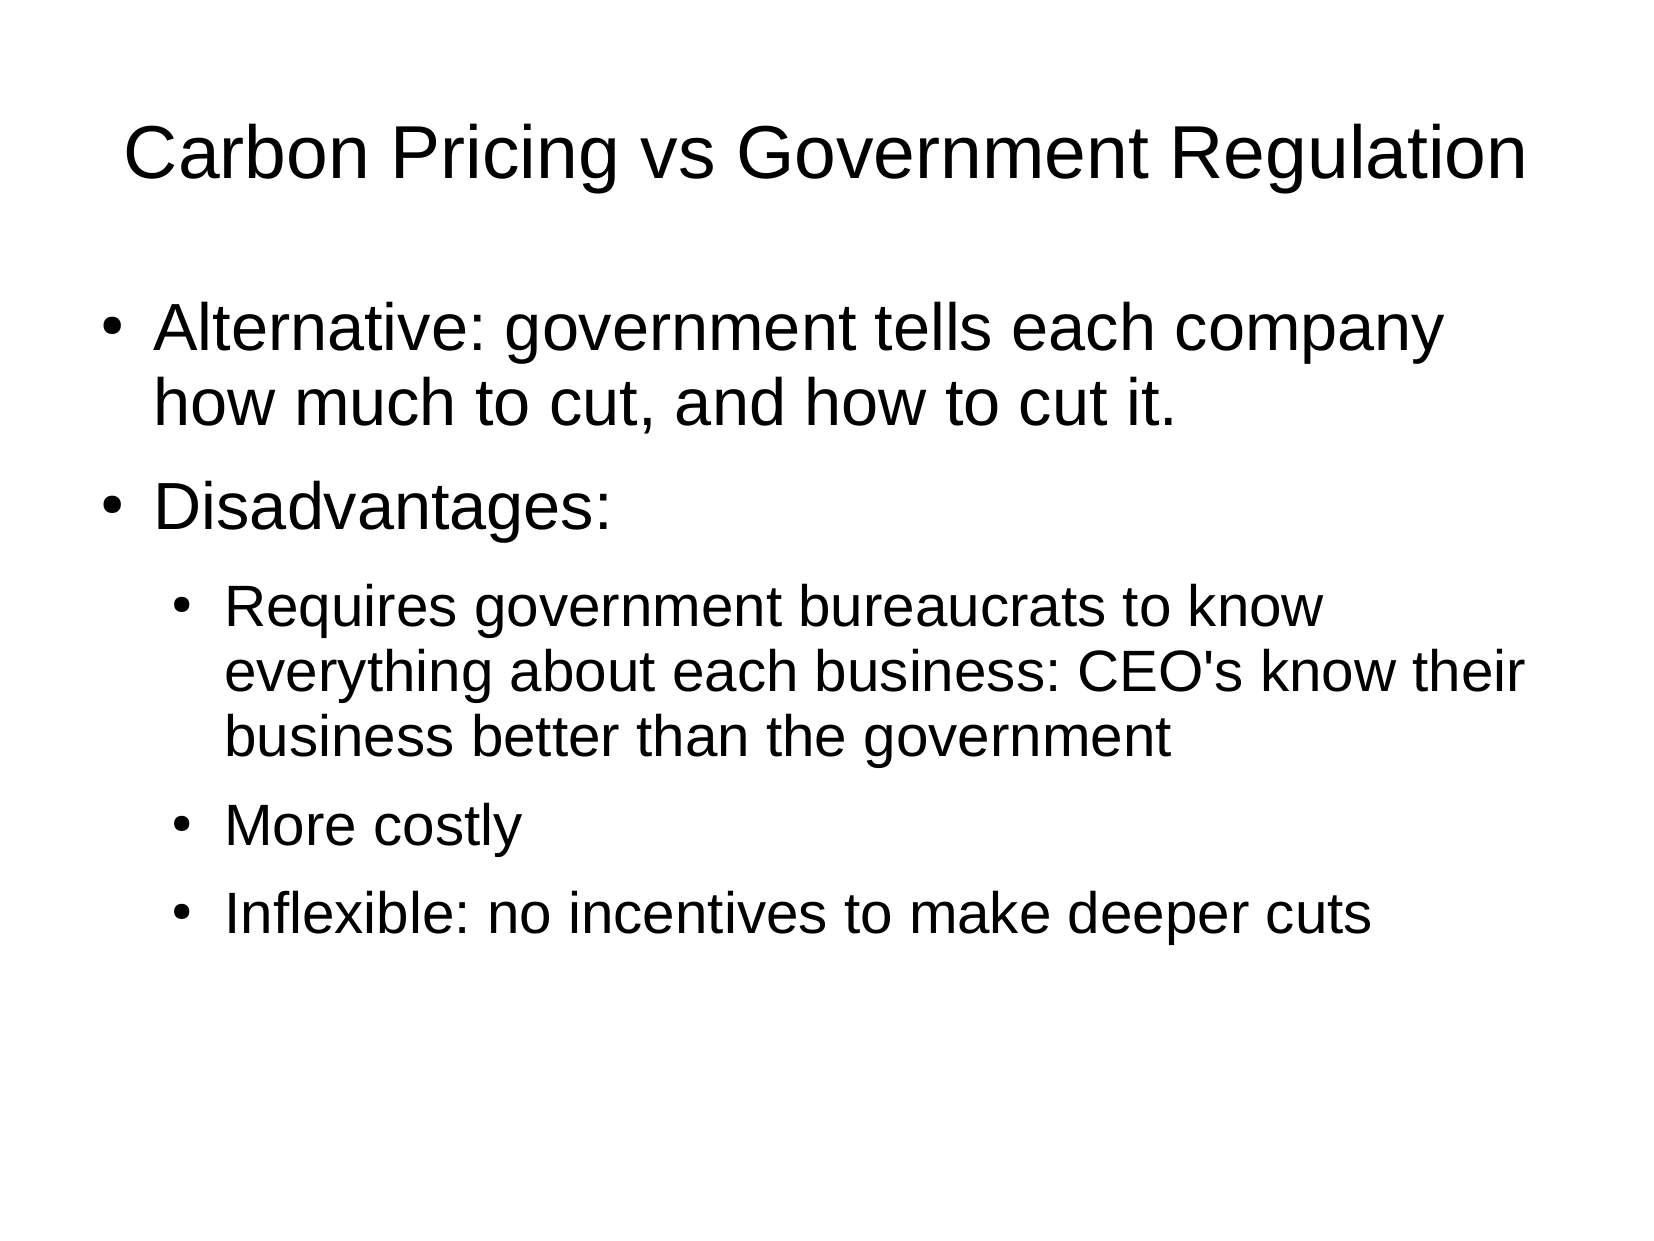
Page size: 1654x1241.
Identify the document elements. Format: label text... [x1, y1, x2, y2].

title Carbon Pricing vs Government Regulation [82, 49, 1571, 257]
list Alternative: government tells each company how much to cut, and how to cut it. Disadvantages: Requires government bureaucrats to know everything about each business: CEO's know their business better than the government More costly Inflexible: no incentives to make deeper cuts [82, 290, 1571, 1109]
